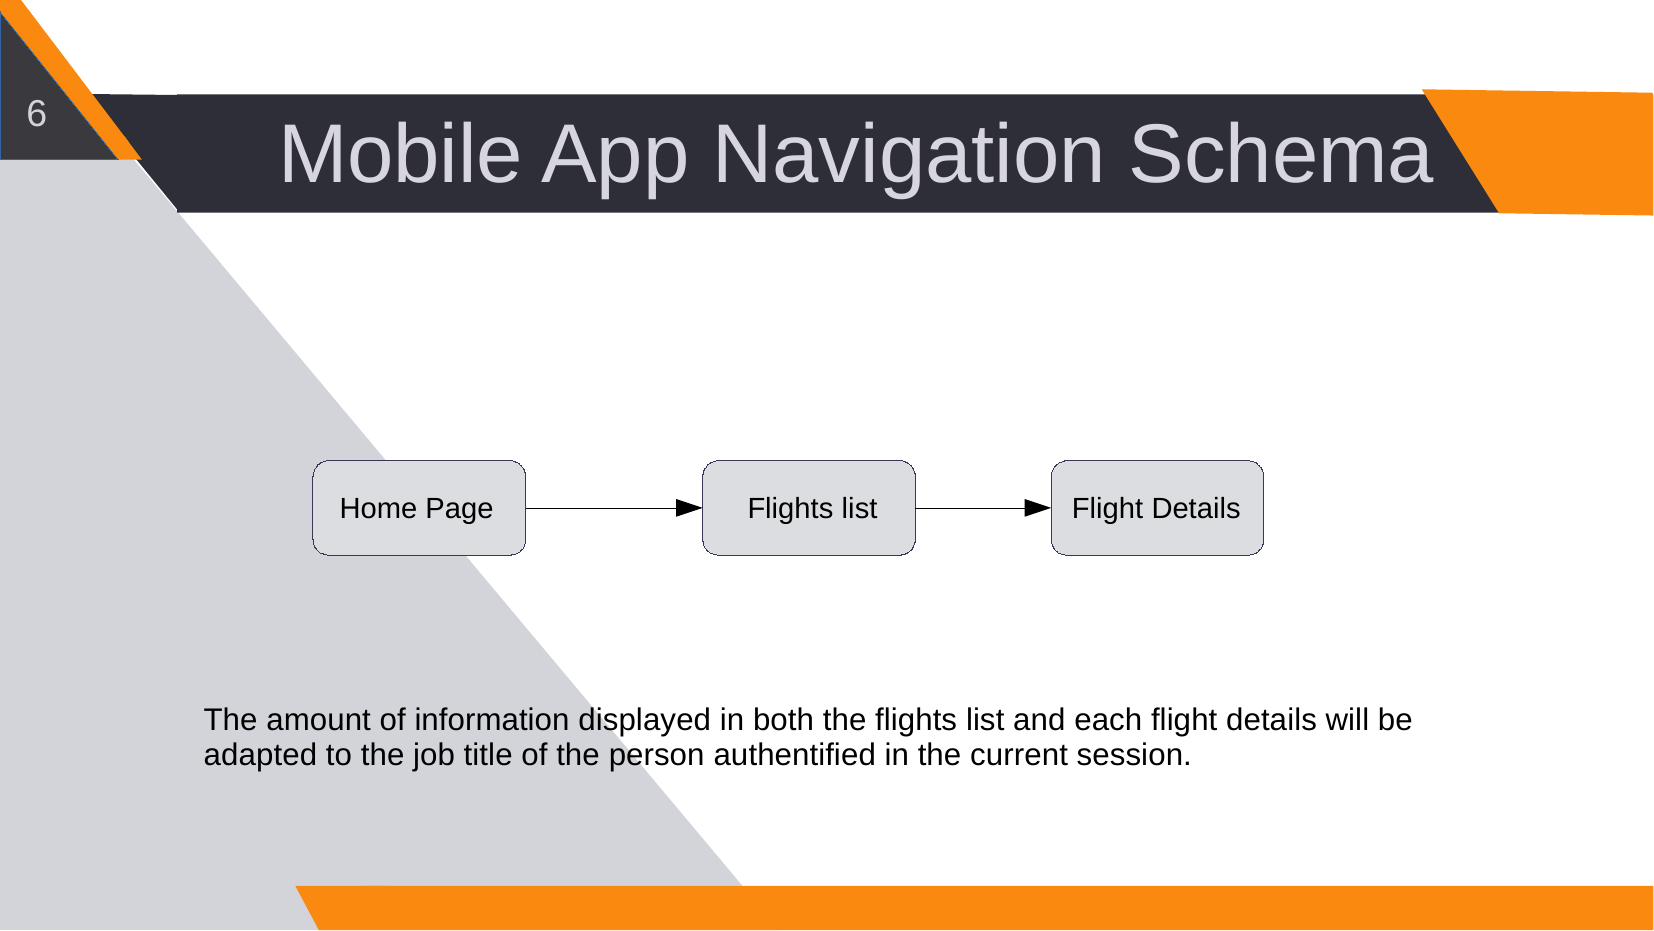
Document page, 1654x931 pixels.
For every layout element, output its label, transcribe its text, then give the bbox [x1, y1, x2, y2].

text_box [1051, 460, 1264, 556]
text_box [702, 460, 916, 556]
text_box Flight Details [1057, 484, 1257, 532]
text_box The amount of information displayed in both the flights list and each flight details will be adapted to the job title of the person authentified in the current session. [188, 695, 1465, 780]
text_box Mobile App Navigation Schema [177, 94, 1498, 213]
text_box Home Page [324, 484, 509, 532]
text_box [1421, 89, 1654, 216]
text_box [0, 0, 1654, 931]
text_box 6 [11, 84, 48, 142]
text_box Flights list [732, 484, 893, 532]
